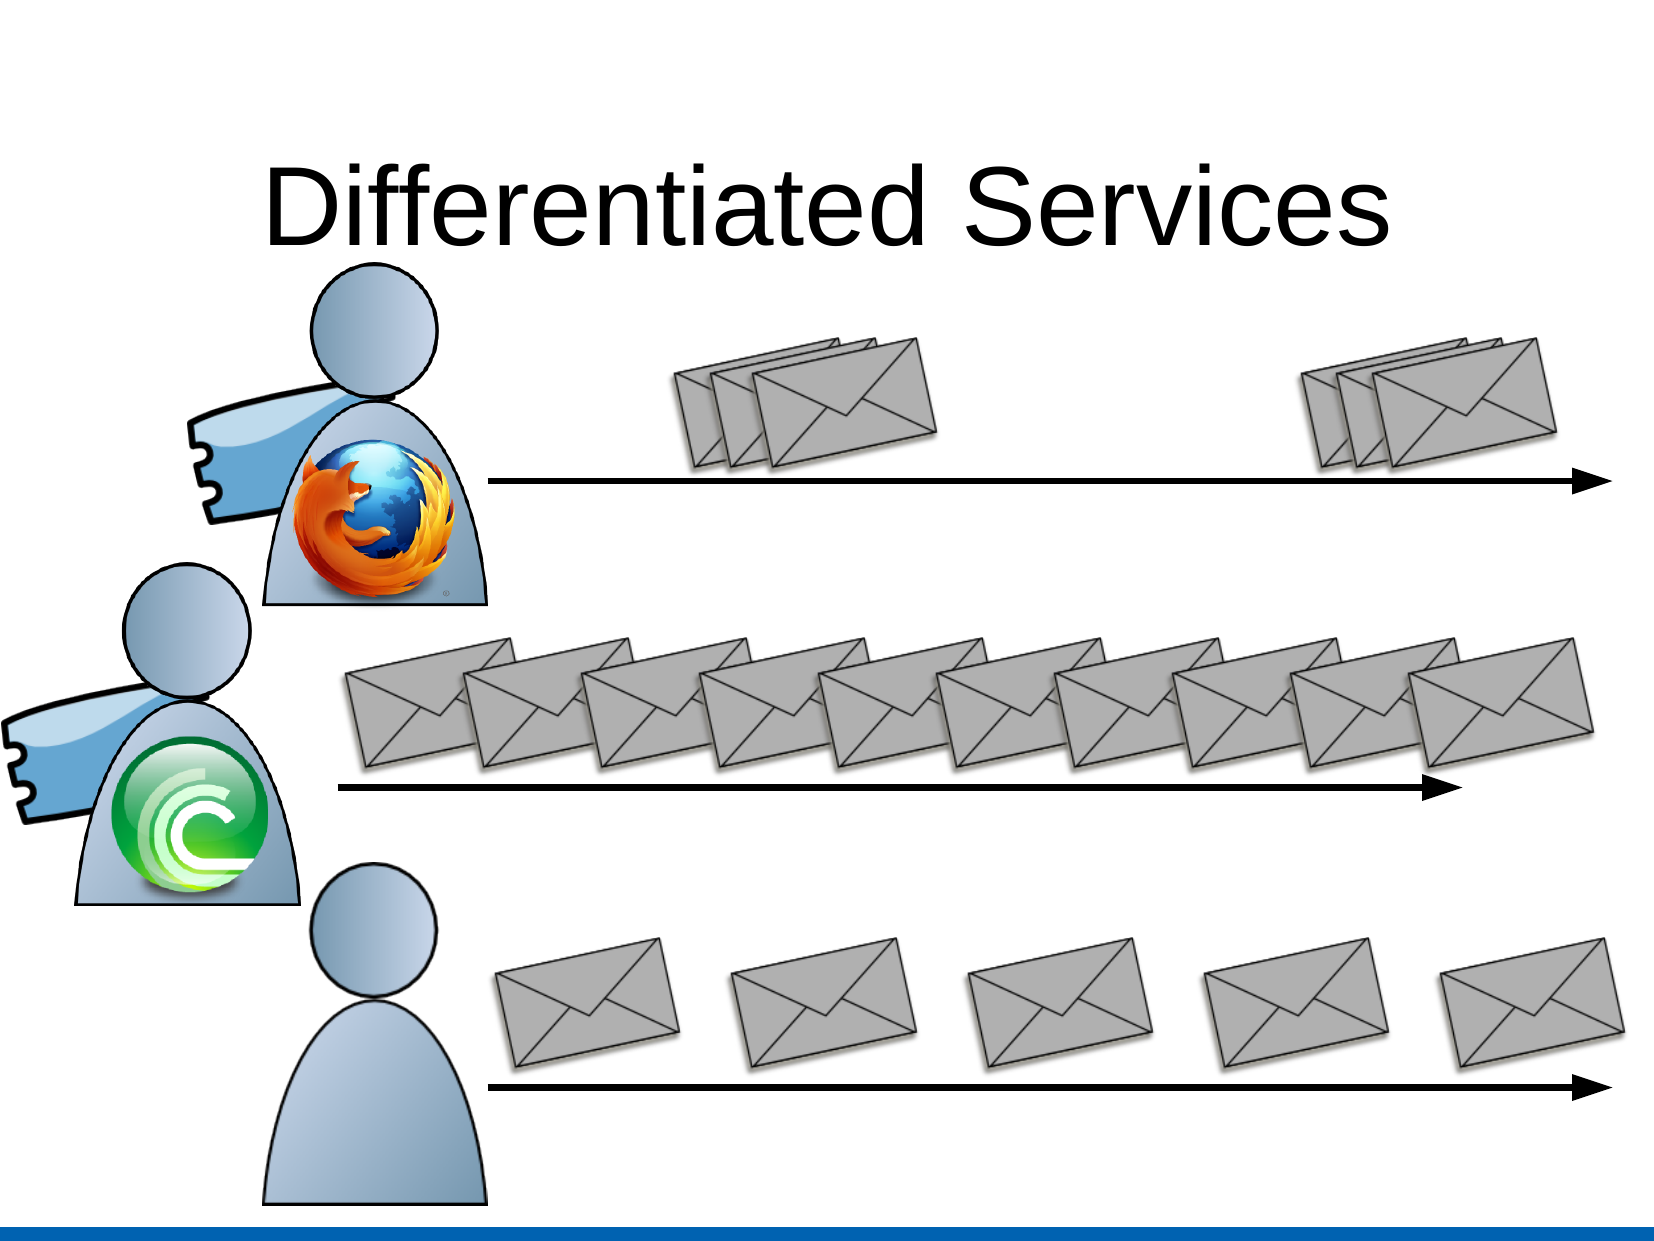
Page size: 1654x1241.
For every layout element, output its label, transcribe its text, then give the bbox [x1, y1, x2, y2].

picture [960, 937, 1157, 1078]
picture [666, 337, 941, 478]
picture [723, 937, 921, 1078]
title Differentiated Services [121, 102, 1533, 311]
picture [1196, 937, 1393, 1078]
picture [1, 262, 684, 1206]
picture [337, 637, 1598, 778]
picture [1432, 937, 1629, 1078]
picture [1293, 337, 1561, 478]
